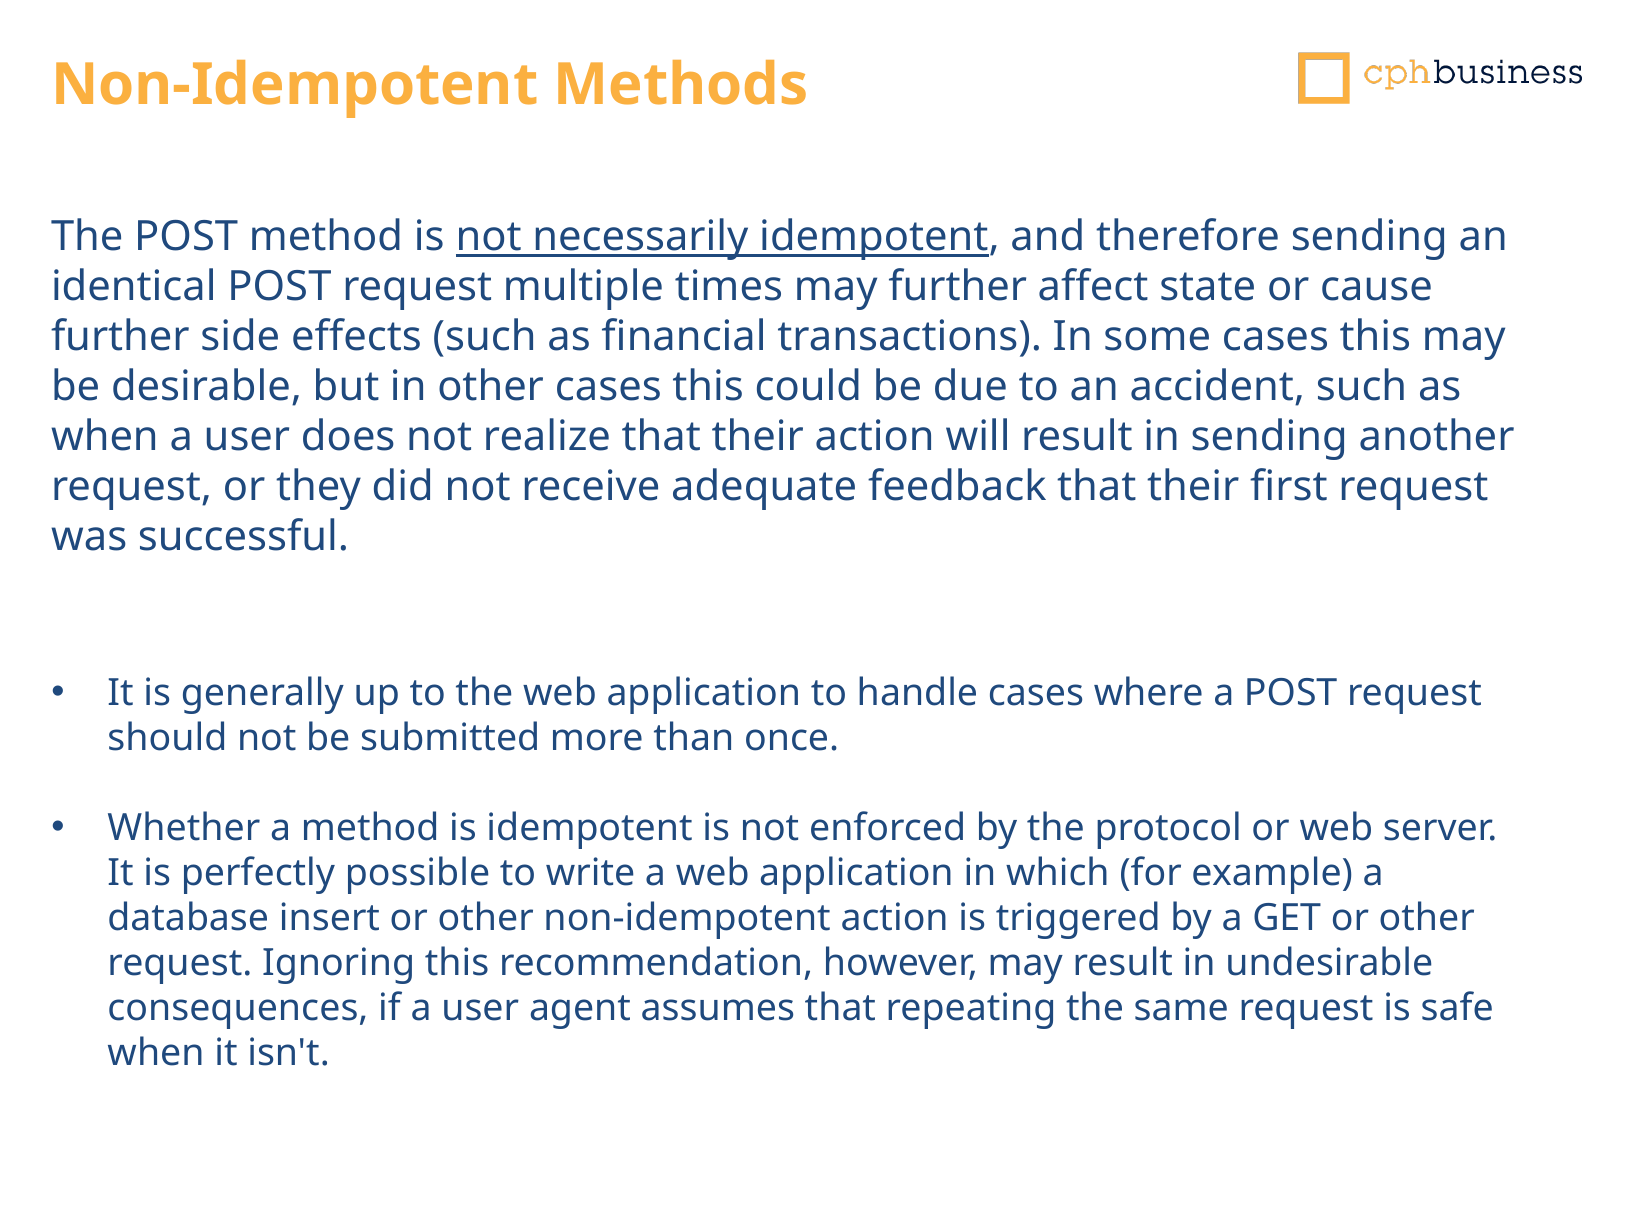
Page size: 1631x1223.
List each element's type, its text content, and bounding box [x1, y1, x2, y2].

text_box The POST method is not necessarily idempotent, and therefore sending an identical POST request multiple times may further affect state or cause further side effects (such as financial transactions). In some cases this may be desirable, but in other cases this could be due to an accident, such as when a user does not realize that their action will result in sending another request, or they did not receive adequate feedback that their first request was successful. [36, 201, 1543, 567]
picture [1247, 1, 1631, 155]
text_box It is generally up to the web application to handle cases where a POST request should not be submitted more than once. Whether a method is idempotent is not enforced by the protocol or web server. It is perfectly possible to write a web application in which (for example) a database insert or other non-idempotent action is triggered by a GET or other request. Ignoring this recommendation, however, may result in undesirable consequences, if a user agent assumes that repeating the same request is safe when it isn't. [36, 660, 1543, 1081]
text_box Non-Idempotent Methods [36, 38, 1293, 162]
